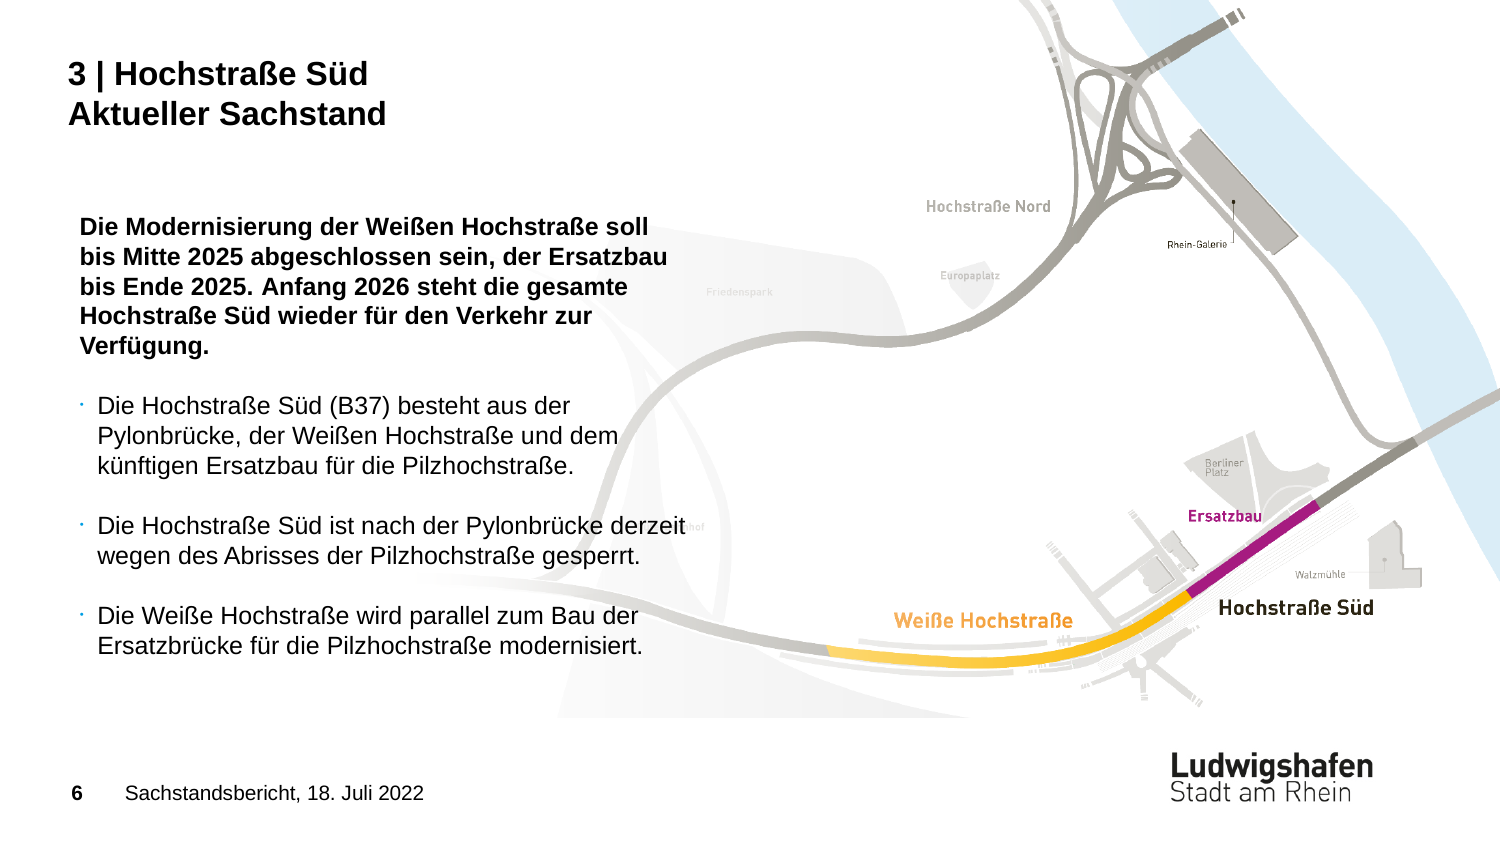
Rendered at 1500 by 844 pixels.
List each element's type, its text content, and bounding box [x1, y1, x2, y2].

picture [392, 0, 1500, 718]
picture [1163, 748, 1380, 811]
text_box 3 | Hochstraße Süd Aktueller Sachstand [53, 44, 774, 140]
text_box Die Modernisierung der Weißen Hochstraße soll bis Mitte 2025 abgeschlossen sein, der Ersatzbau bis Ende 2025. Anfang 2026 steht die gesamte Hochstraße Süd wieder für den Verkehr zur Verfügung. Die Hochstraße Süd (B37) besteht aus der Pylonbrücke, der Weißen Hochstraße und dem künftigen Ersatzbau für die Pilzhochstraße. Die Hochstraße Süd ist nach der Pylonbrücke derzeit wegen des Abrisses der Pilzhochstraße gesperrt. Die Weiße Hochstraße wird parallel zum Bau der Ersatzbrücke für die Pilzhochstraße modernisiert. [64, 202, 703, 667]
